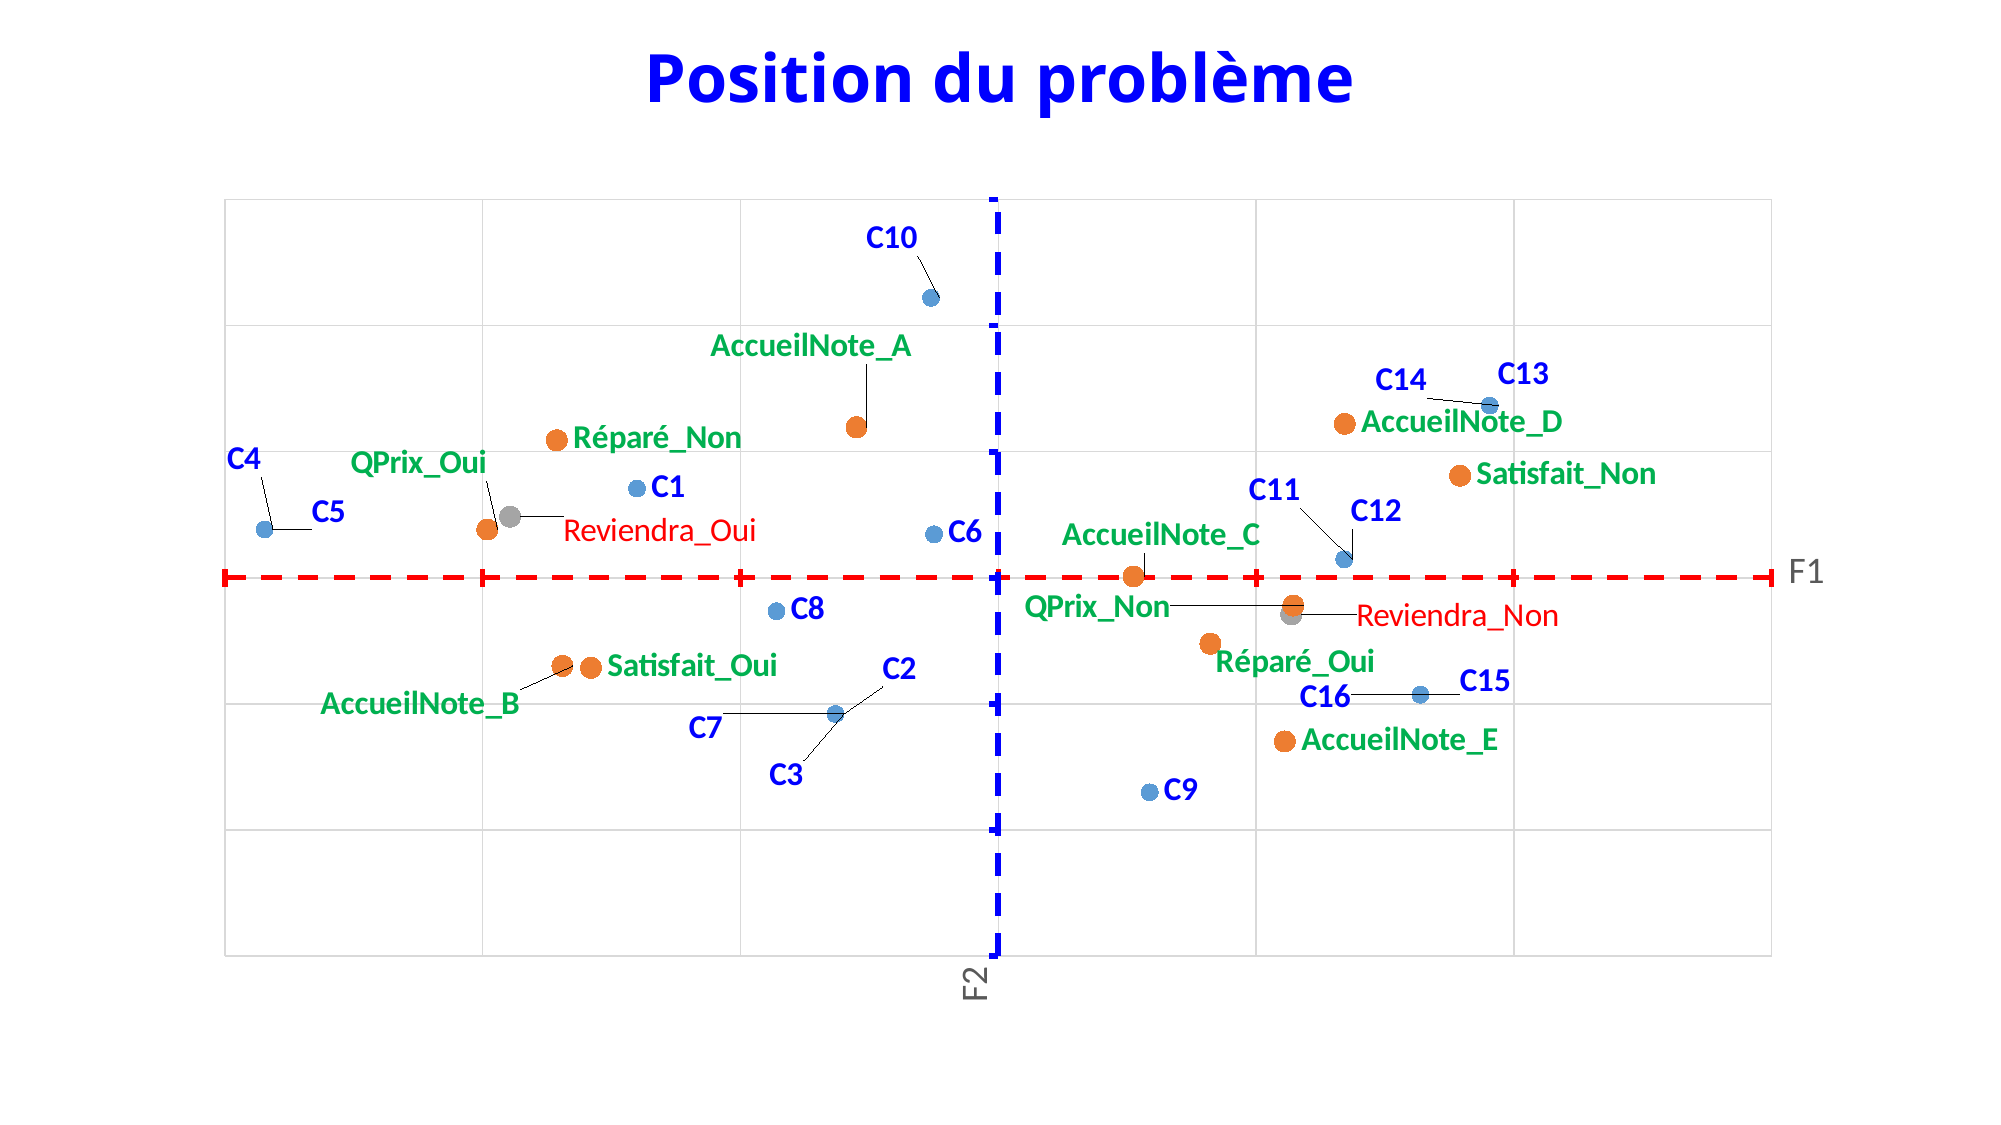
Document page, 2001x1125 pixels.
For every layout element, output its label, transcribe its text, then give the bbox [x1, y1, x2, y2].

chart [137, 170, 1833, 1025]
title Position du problème [137, 22, 1863, 140]
